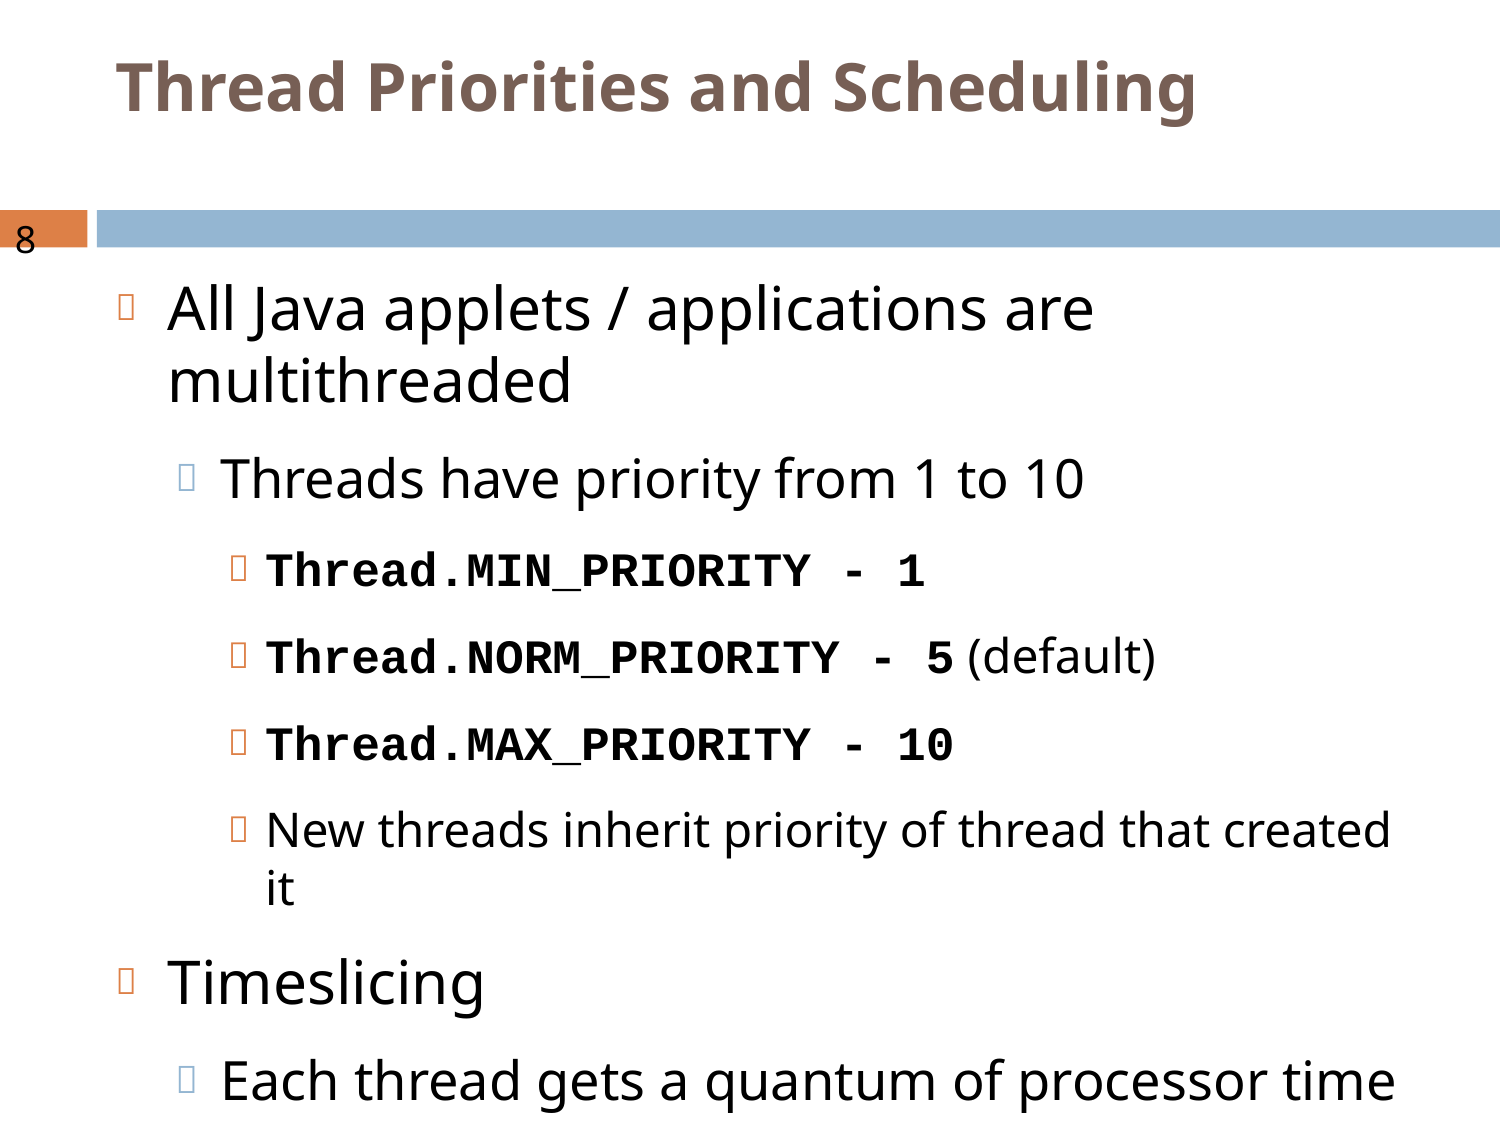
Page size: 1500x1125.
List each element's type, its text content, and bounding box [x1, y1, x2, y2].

slide_number <number> [0, 208, 88, 249]
title Thread Priorities and Scheduling [100, 37, 1438, 200]
list All Java applets / applications are multithreaded Threads have priority from 1 to 10 Thread.MIN_PRIORITY - 1 Thread.NORM_PRIORITY - 5 (default) Thread.MAX_PRIORITY - 10 New threads inherit priority of thread that created it Timeslicing Each thread gets a quantum of processor time to execute After time is up, processor given to next thread of equal priority (if available) Without timeslicing, each thread of equal priority runs to completion [100, 262, 1438, 1000]
